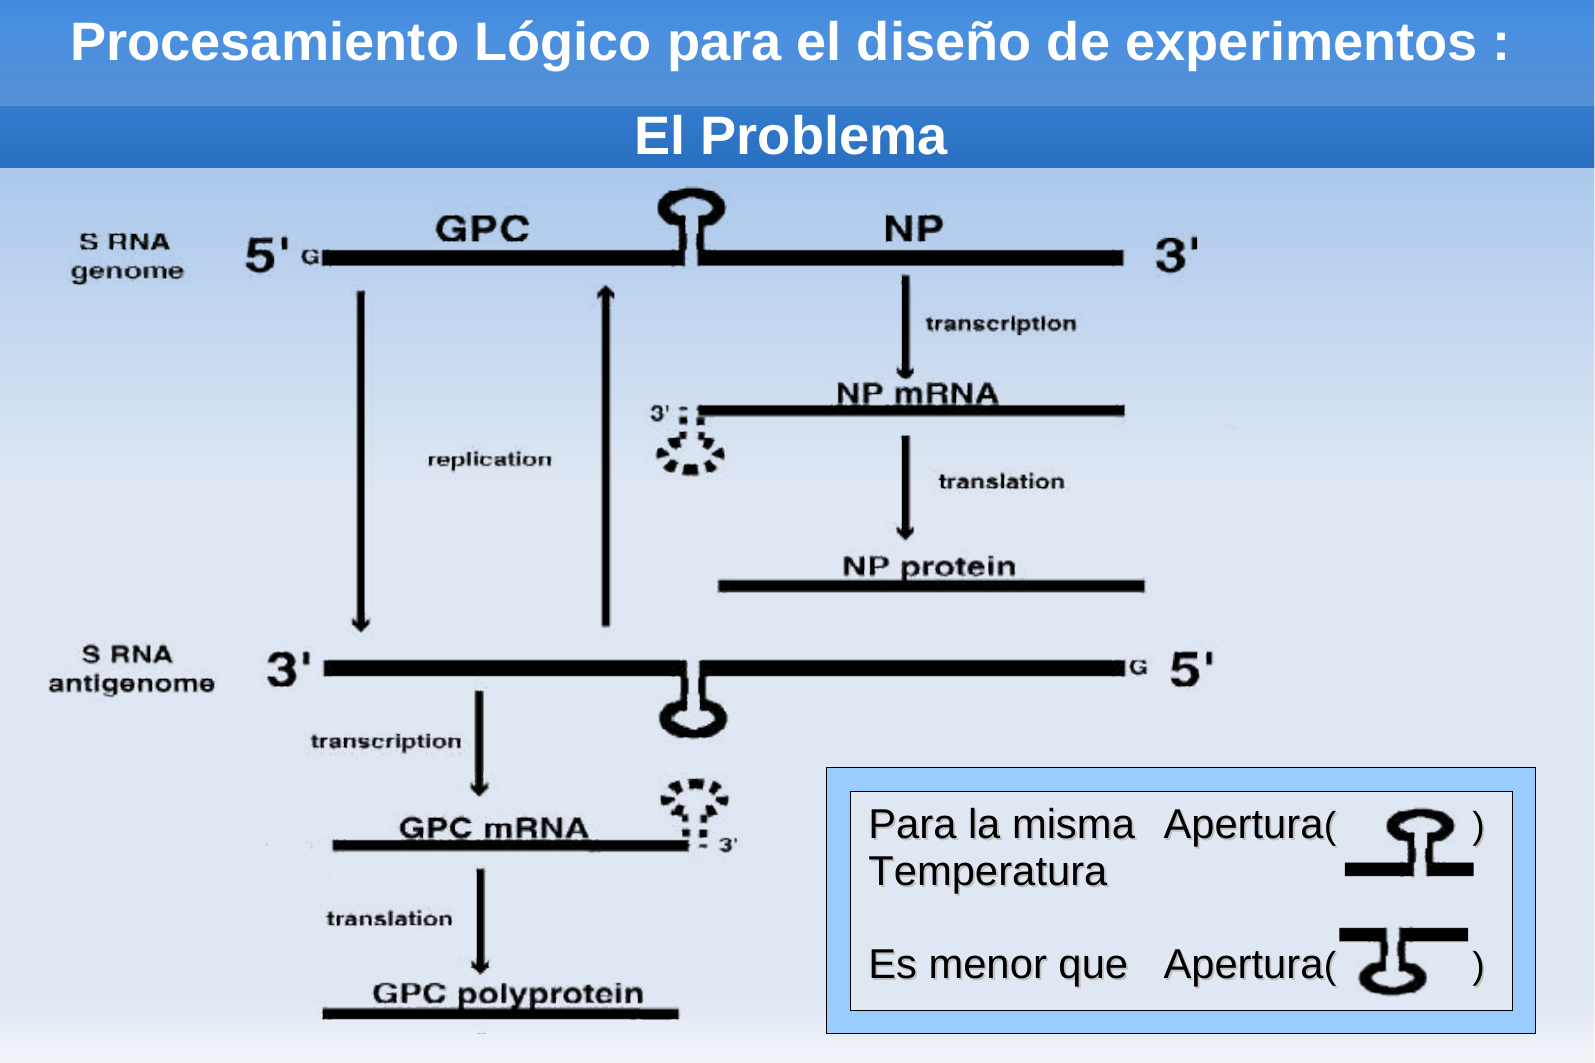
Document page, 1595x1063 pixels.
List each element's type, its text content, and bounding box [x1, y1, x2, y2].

text_box Apertura( ) [1148, 933, 1504, 995]
picture [0, 0, 1595, 1063]
title Procesamiento Lógico para el diseño de experimentos : El Problema [70, 0, 1513, 178]
text_box [826, 767, 1536, 1034]
text_box Apertura( ) [1148, 793, 1504, 856]
text_box Para la misma Temperatura Es menor que [853, 793, 1152, 995]
